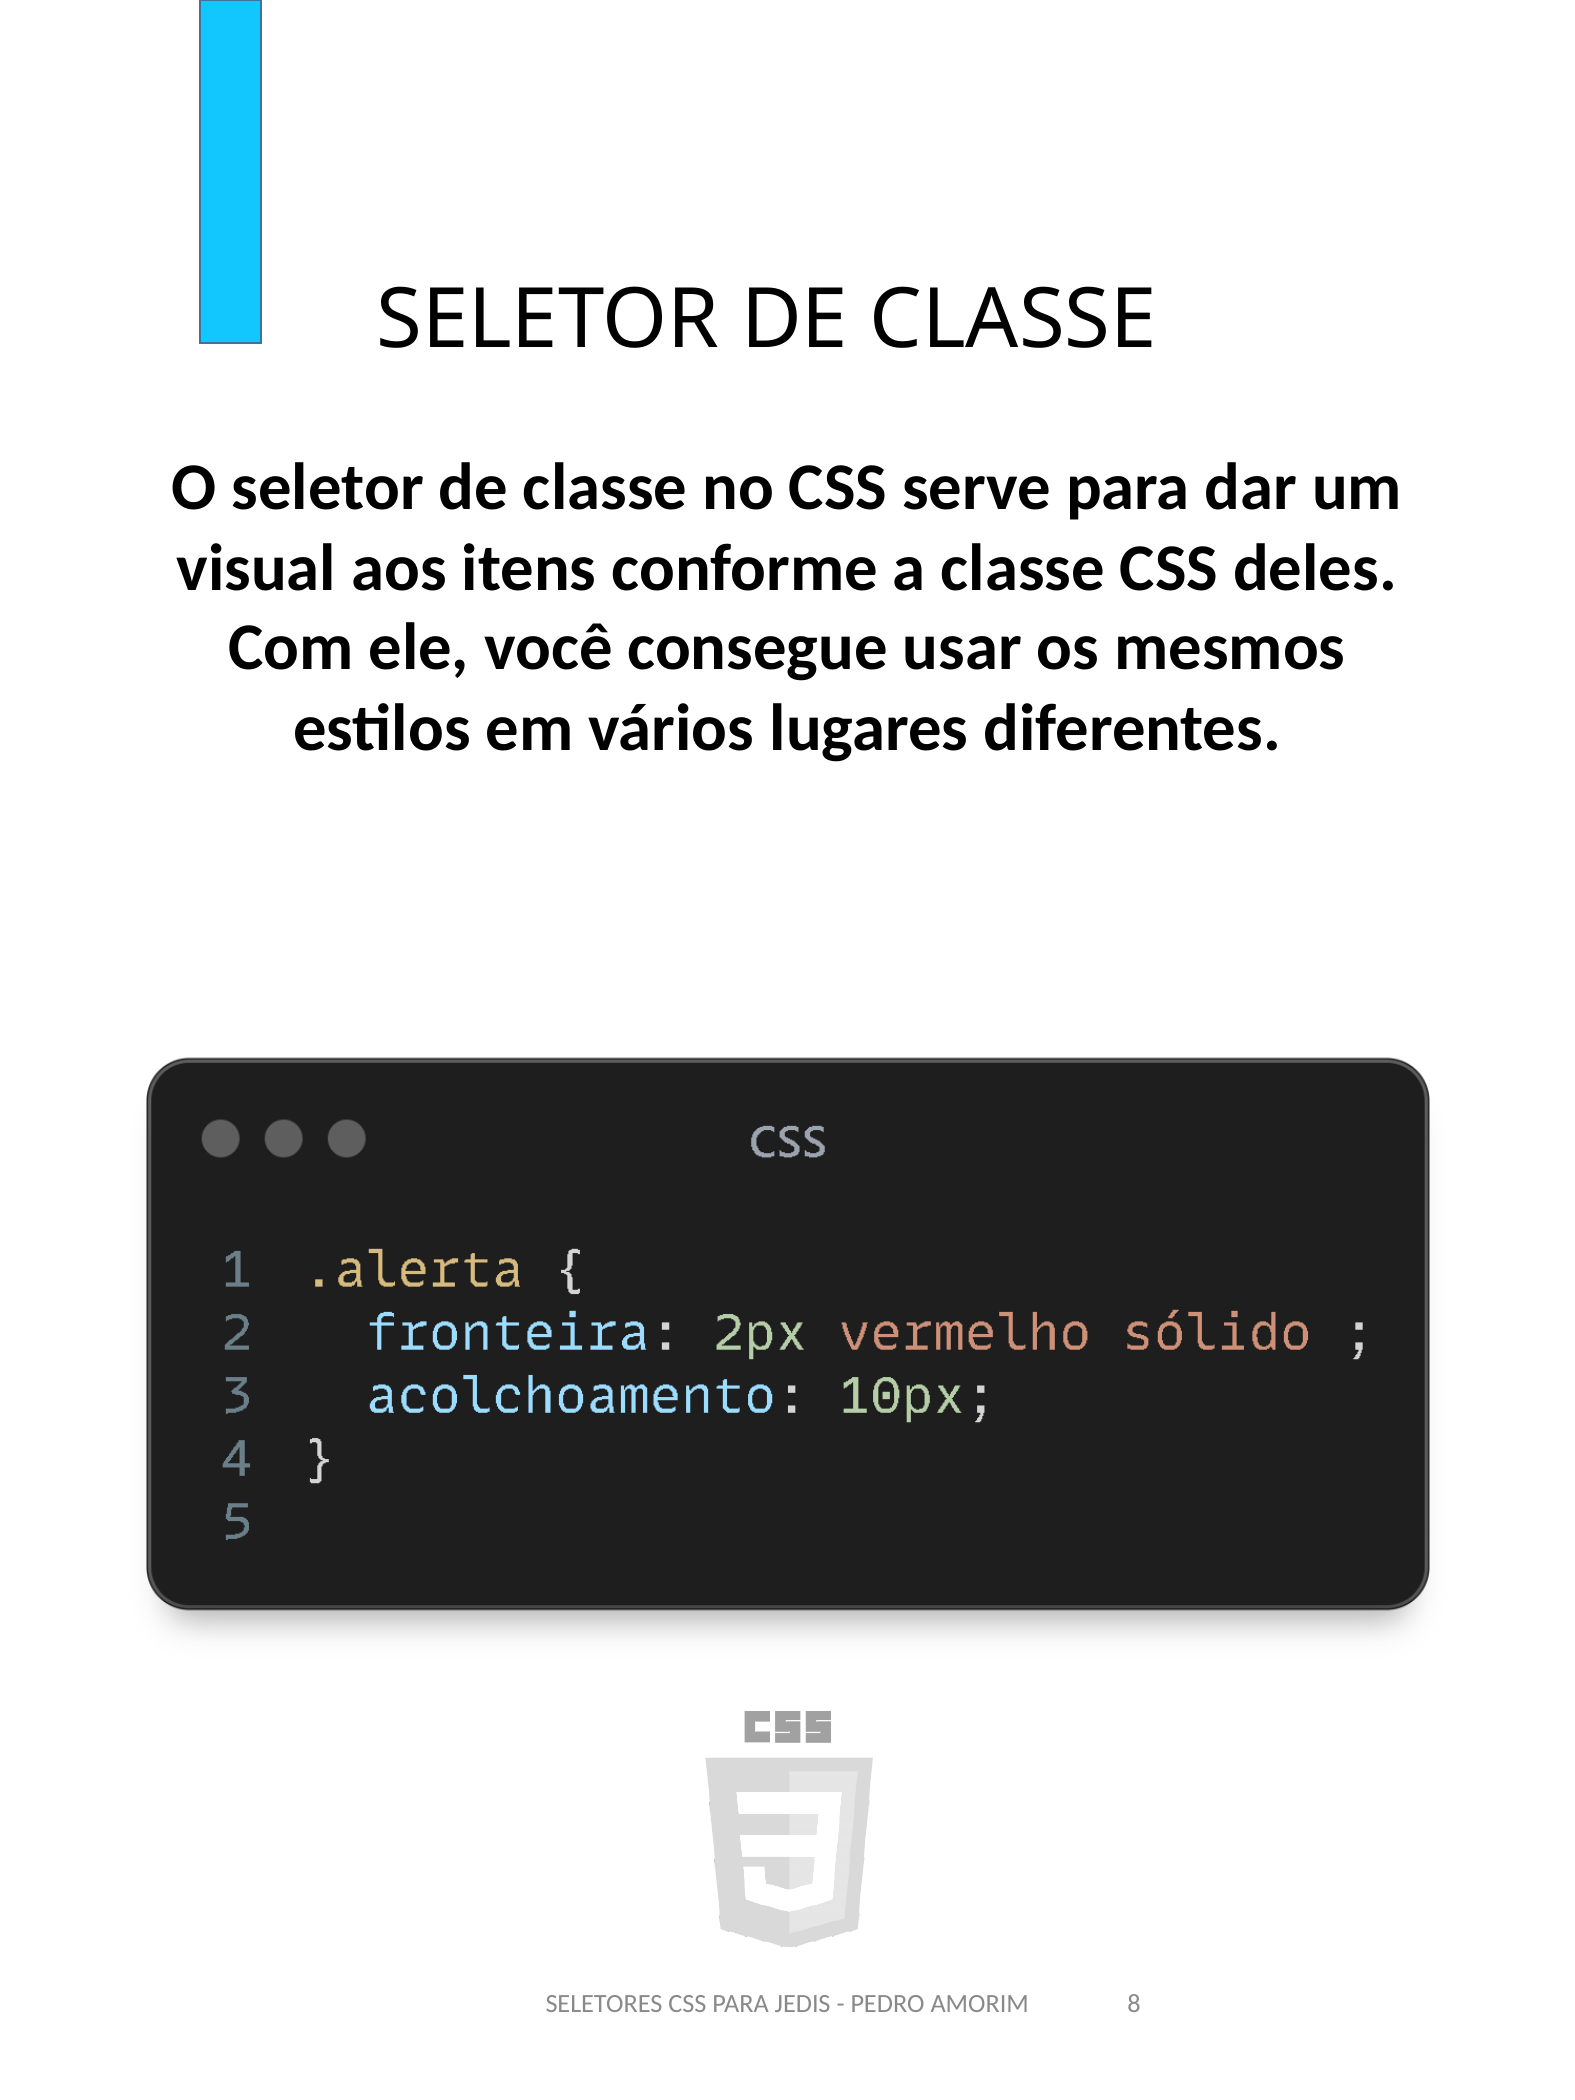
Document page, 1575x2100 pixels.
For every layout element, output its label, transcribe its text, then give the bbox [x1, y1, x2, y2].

picture [0, 861, 1575, 1947]
text_box SELETORES CSS PARA JEDIS - PEDRO AMORIM [521, 1946, 1054, 2059]
text_box SELETOR DE CLASSE [361, 197, 1214, 374]
text_box [200, 0, 261, 343]
text_box 8 [1112, 1946, 1467, 2059]
text_box O seletor de classe no CSS serve para dar um visual aos itens conforme a classe CSS deles. Com ele, você consegue usar os mesmos estilos em vários lugares diferentes. [135, 436, 1440, 771]
